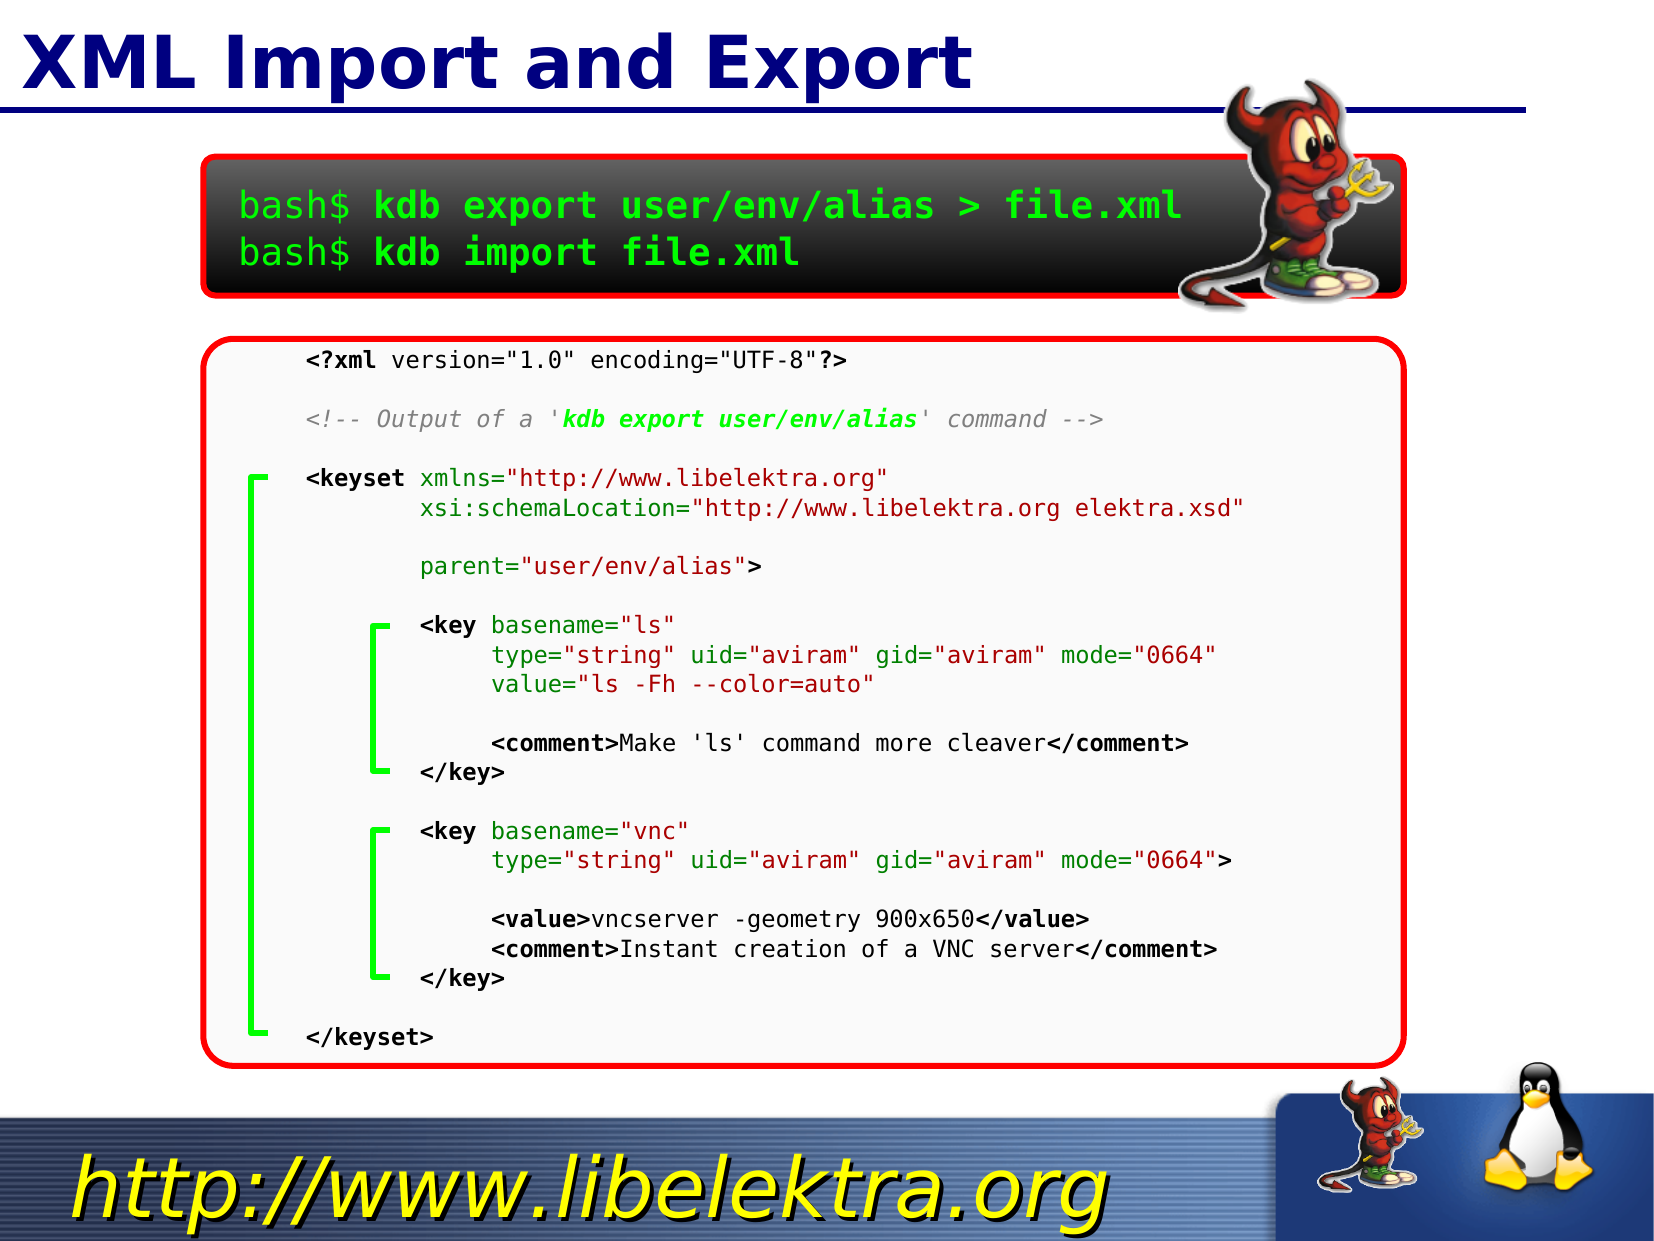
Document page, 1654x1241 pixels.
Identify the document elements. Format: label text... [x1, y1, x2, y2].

text_box XML Import and Export [21, 14, 1611, 111]
text_box [203, 338, 1404, 1066]
picture [1178, 77, 1394, 314]
text_box [203, 156, 1178, 296]
text_box <?xml version="1.0" encoding="UTF-8"?> <!-- Output of a 'kdb export user/env/alias' command --> <keyset xmlns="http://www.libelektra.org" xsi:schemaLocation="http://www.libelektra.org elektra.xsd" parent="user/env/alias"> <key basename="ls" type="string" uid="aviram" gid="aviram" mode="0664" value="ls -Fh --color=auto" <comment>Make 'ls' command more cleaver</comment> </key> <key basename="vnc" type="string" uid="aviram" gid="aviram" mode="0664"> <value>vncserver -geometry 900x650</value> <comment>Instant creation of a VNC server</comment> </key> </keyset> [305, 345, 1400, 1050]
text_box bash$ kdb export user/env/alias > file.xml bash$ kdb import file.xml [238, 181, 1178, 272]
text_box [1394, 157, 1404, 296]
picture [0, 1061, 1654, 1241]
